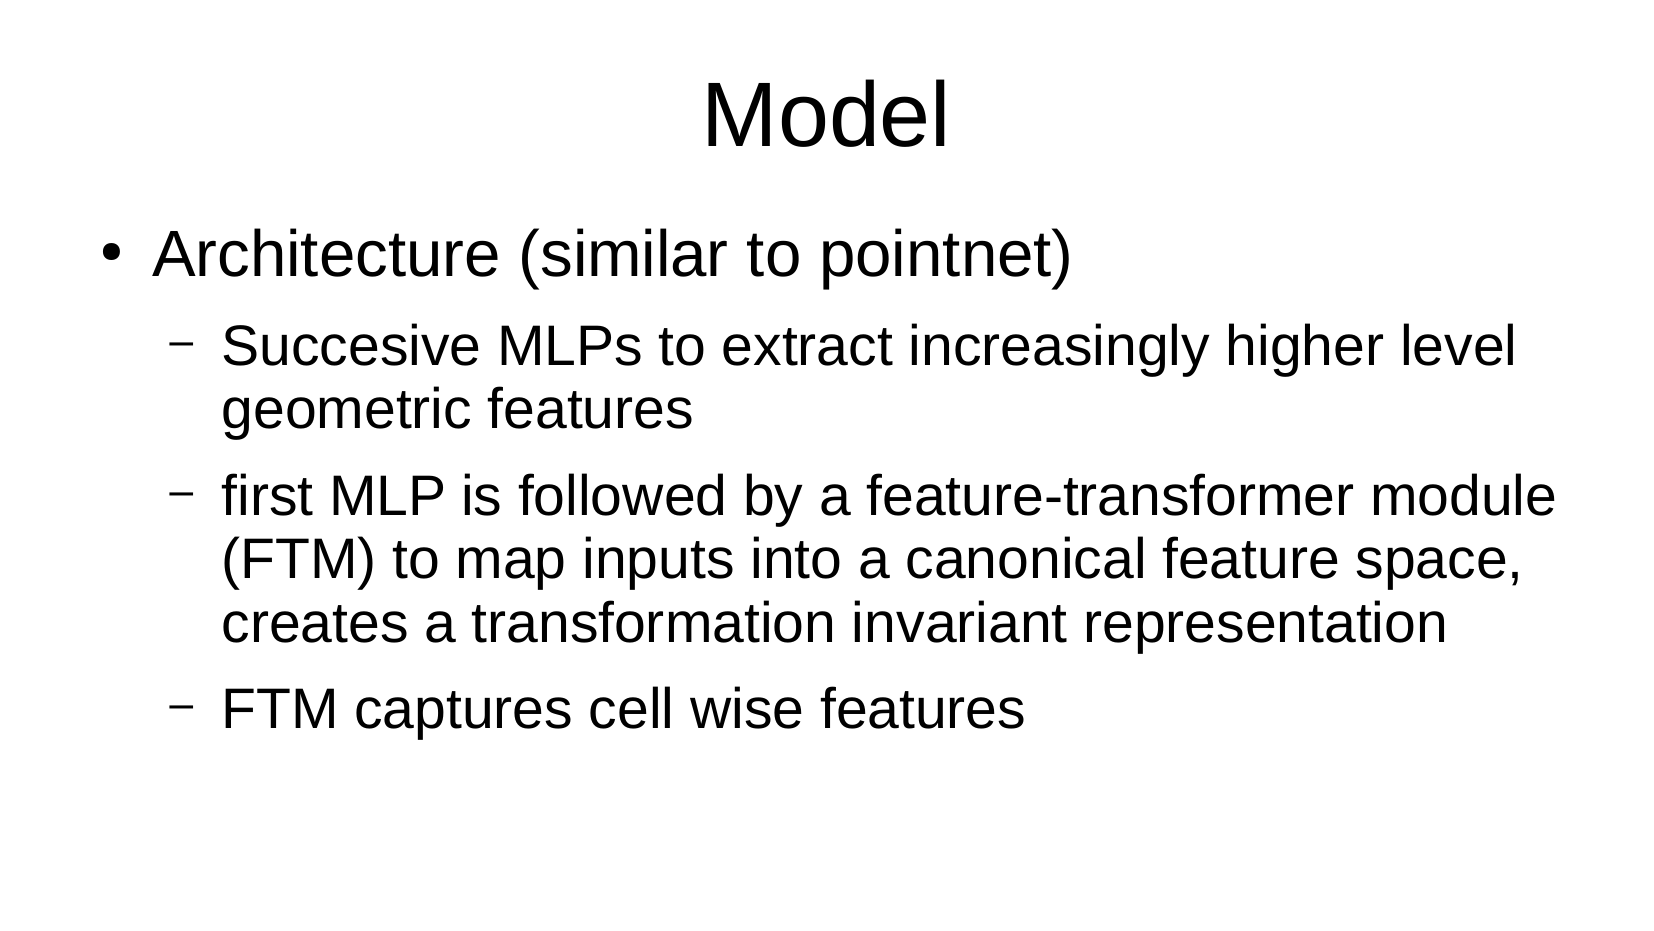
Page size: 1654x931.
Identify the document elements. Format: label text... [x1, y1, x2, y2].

title Model [82, 37, 1571, 193]
list Architecture (similar to pointnet) Succesive MLPs to extract increasingly higher level geometric features first MLP is followed by a feature-transformer module (FTM) to map inputs into a canonical feature space, creates a transformation invariant representation FTM captures cell wise features [82, 217, 1571, 758]
